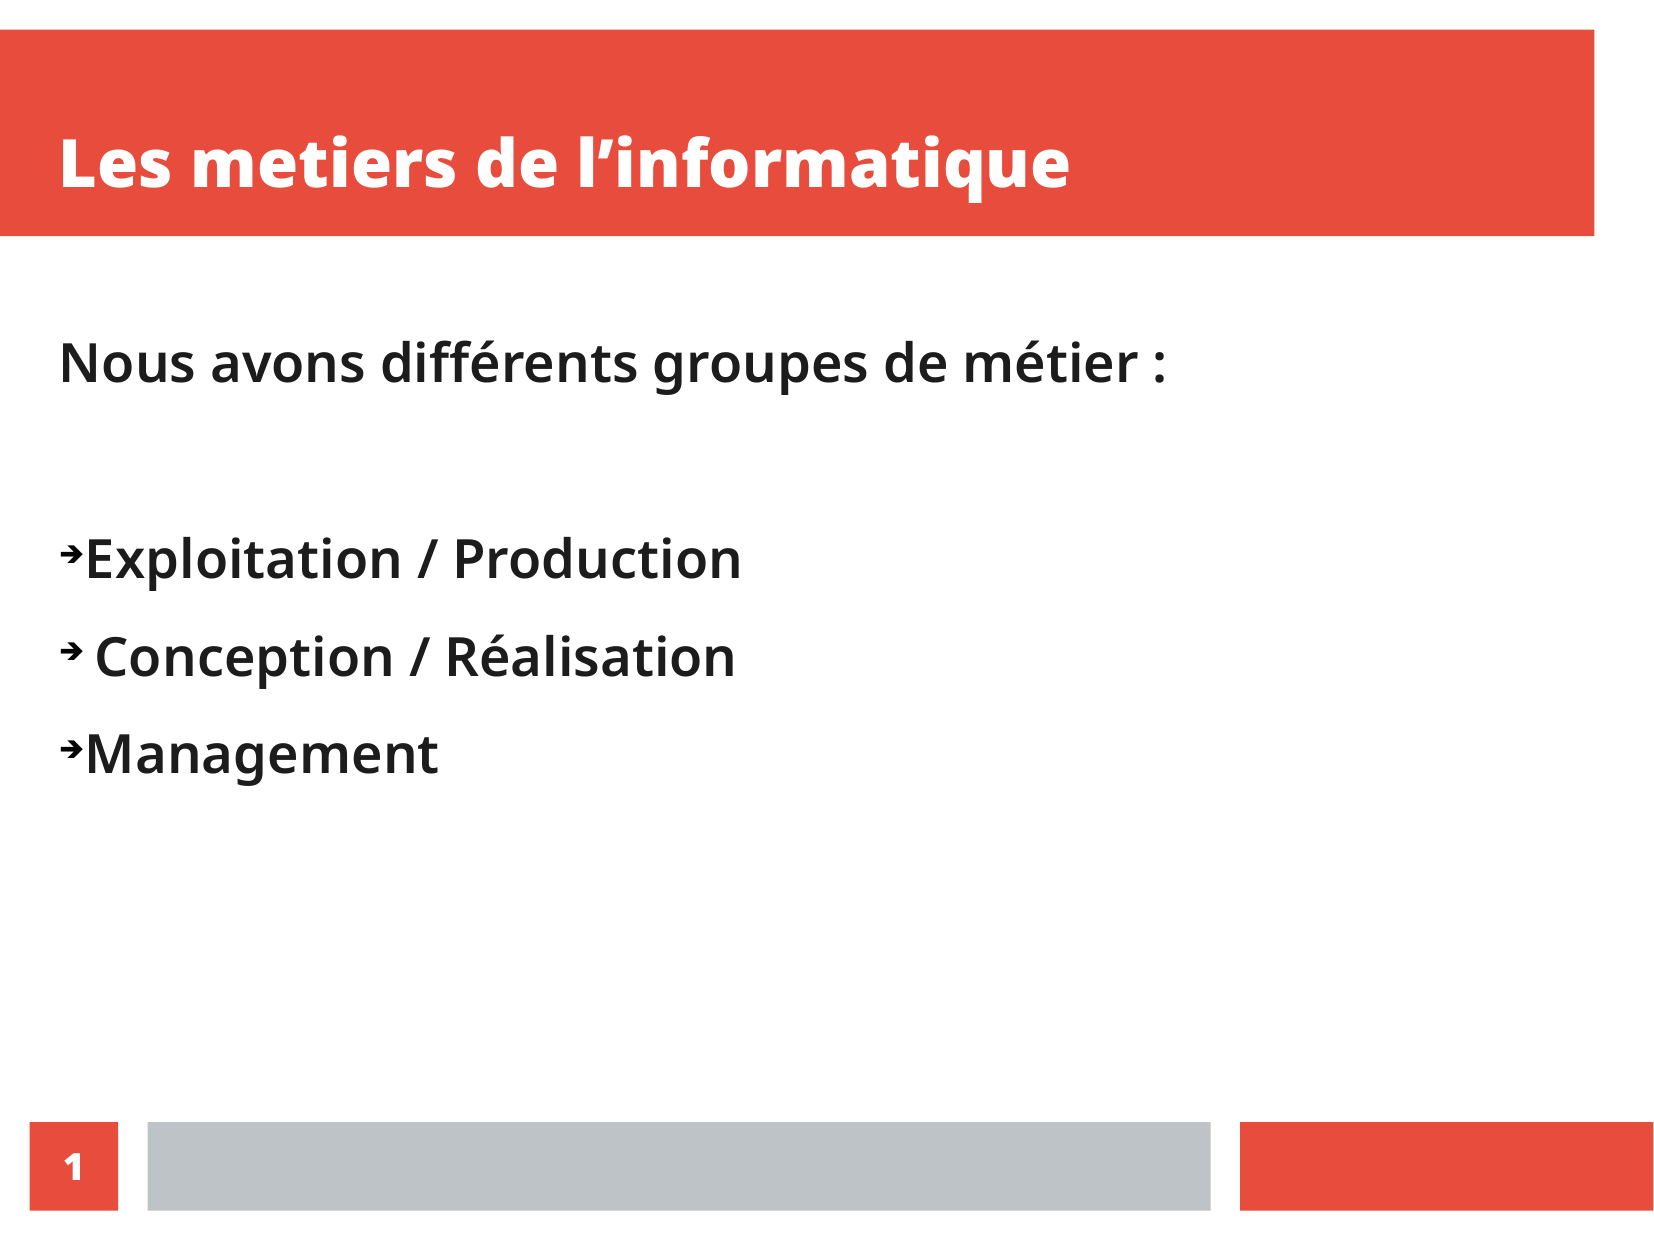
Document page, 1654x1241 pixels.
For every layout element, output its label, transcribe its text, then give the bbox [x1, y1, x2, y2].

title Les metiers de l’informatique [59, 59, 1595, 207]
list Nous avons différents groupes de métier : Exploitation / Production Conception / Réalisation Management [59, 324, 1565, 1093]
